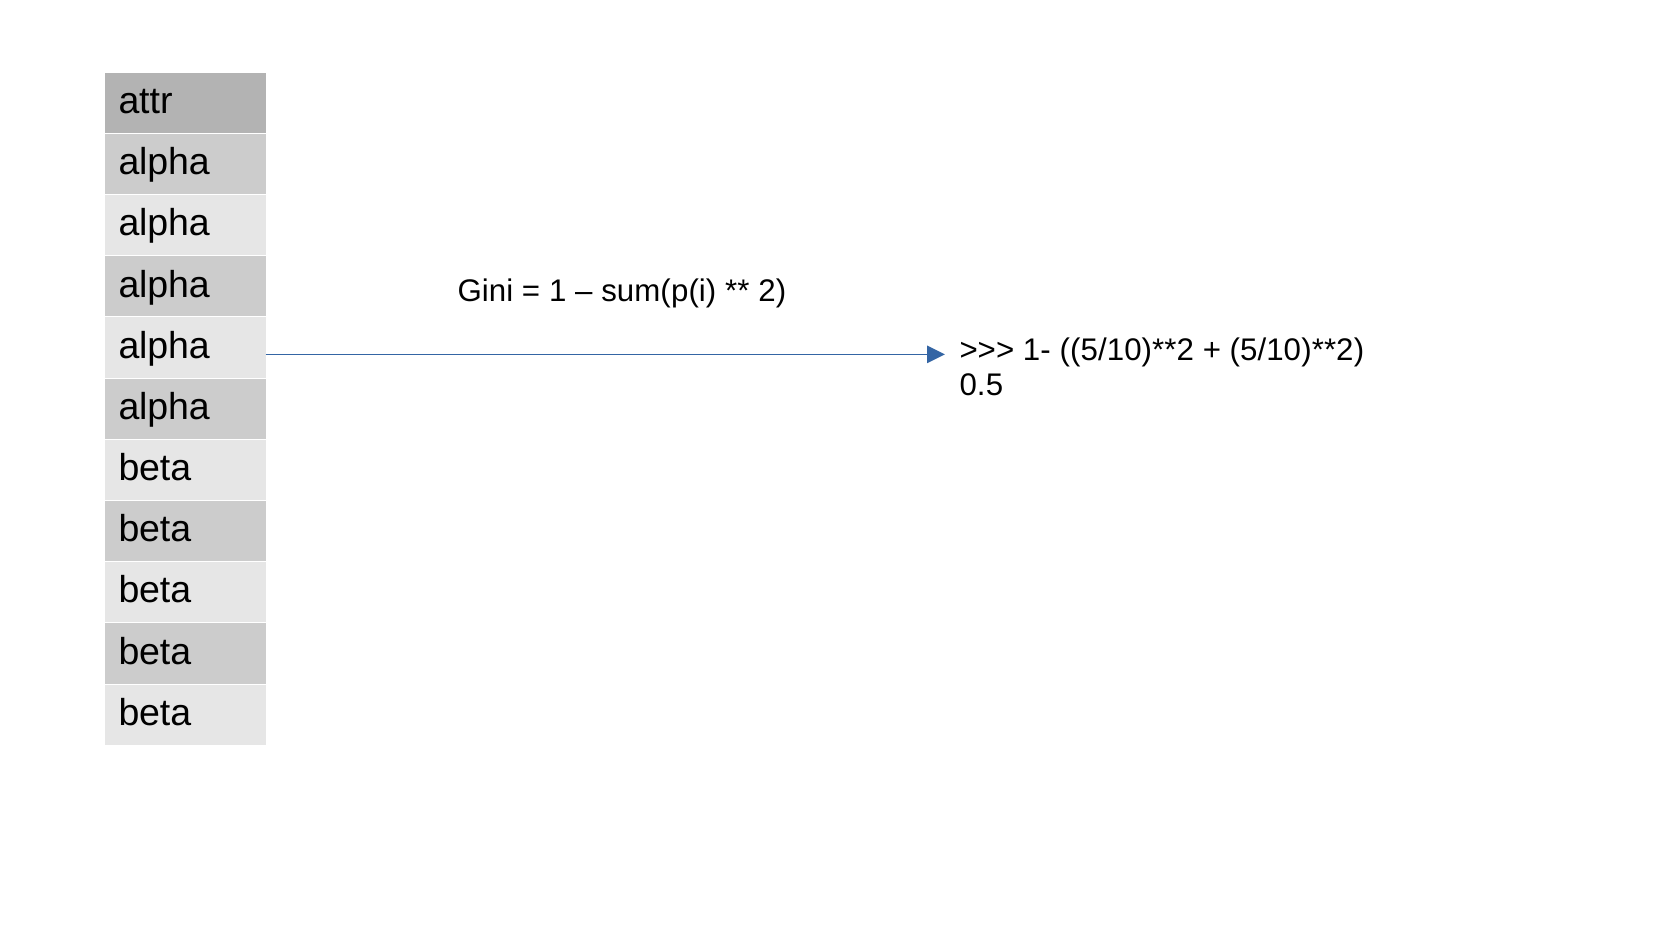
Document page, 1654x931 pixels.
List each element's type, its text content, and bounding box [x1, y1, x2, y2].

table_cell beta [105, 562, 266, 622]
table_cell alpha [105, 379, 266, 439]
table_cell alpha [105, 256, 266, 316]
text_box Gini = 1 – sum(p(i) ** 2) [442, 265, 886, 365]
table_cell beta [105, 501, 266, 561]
table_cell alpha [105, 317, 266, 378]
text_box >>> 1- ((5/10)**2 + (5/10)**2) 0.5 [944, 324, 1625, 466]
table_cell beta [105, 623, 266, 684]
table_cell alpha [105, 195, 266, 255]
table_header attr [105, 73, 266, 133]
table_cell beta [105, 685, 266, 745]
table_cell alpha [105, 134, 266, 194]
table_cell beta [105, 440, 266, 500]
